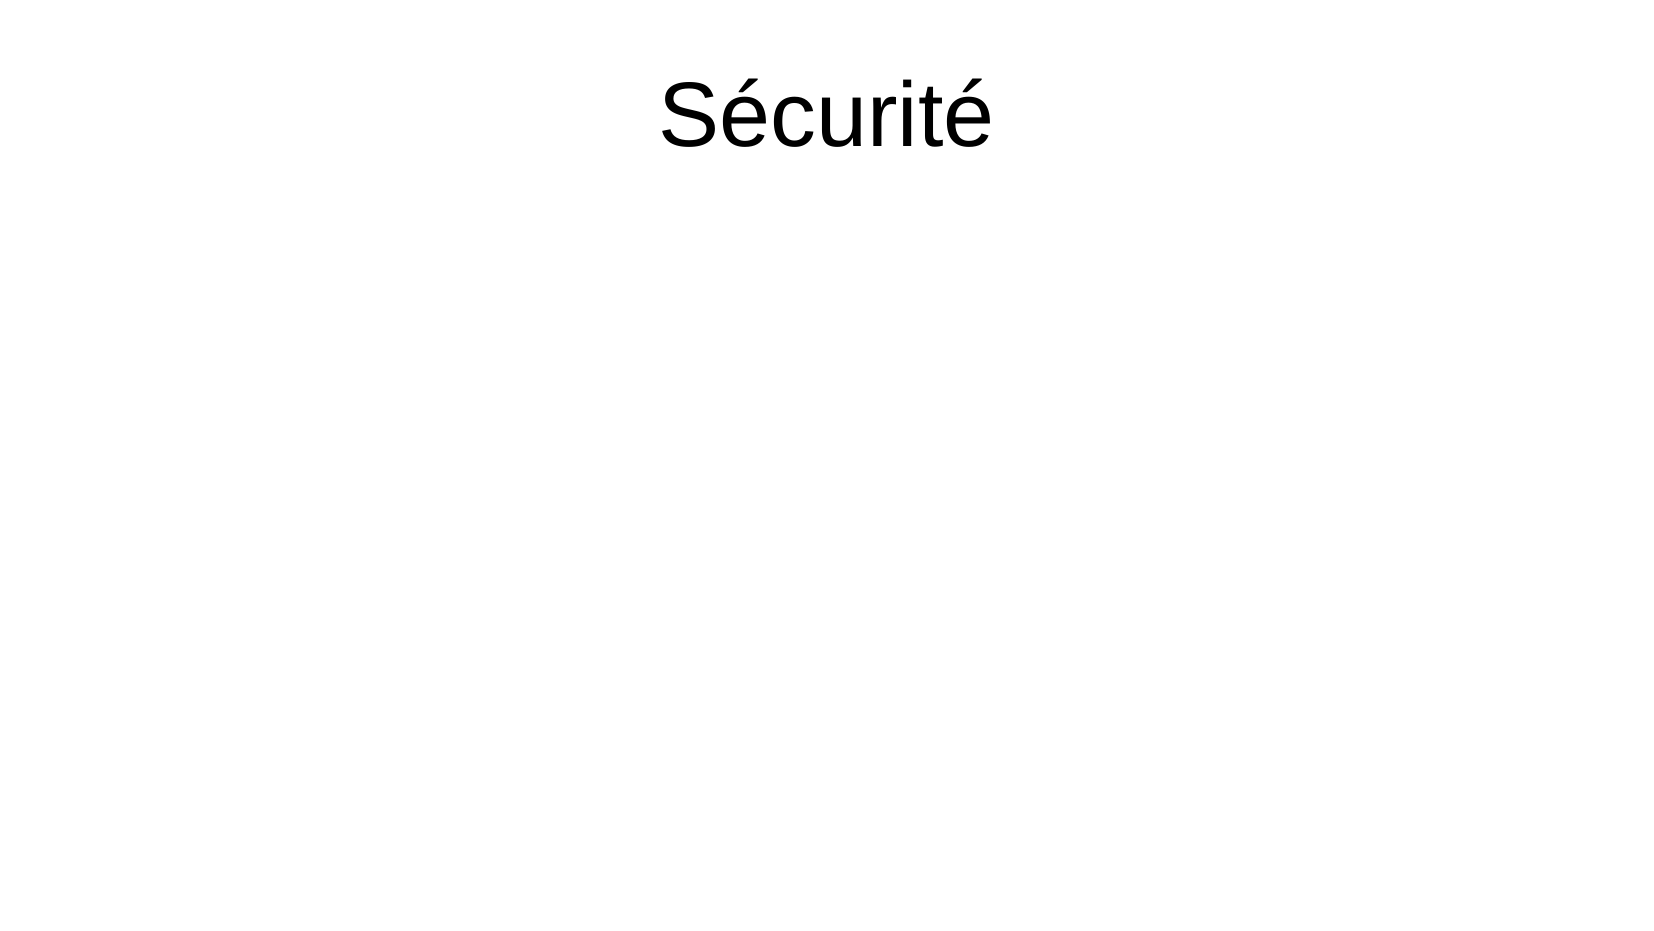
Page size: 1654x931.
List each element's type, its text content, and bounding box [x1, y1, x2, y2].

title Sécurité [82, 37, 1571, 193]
